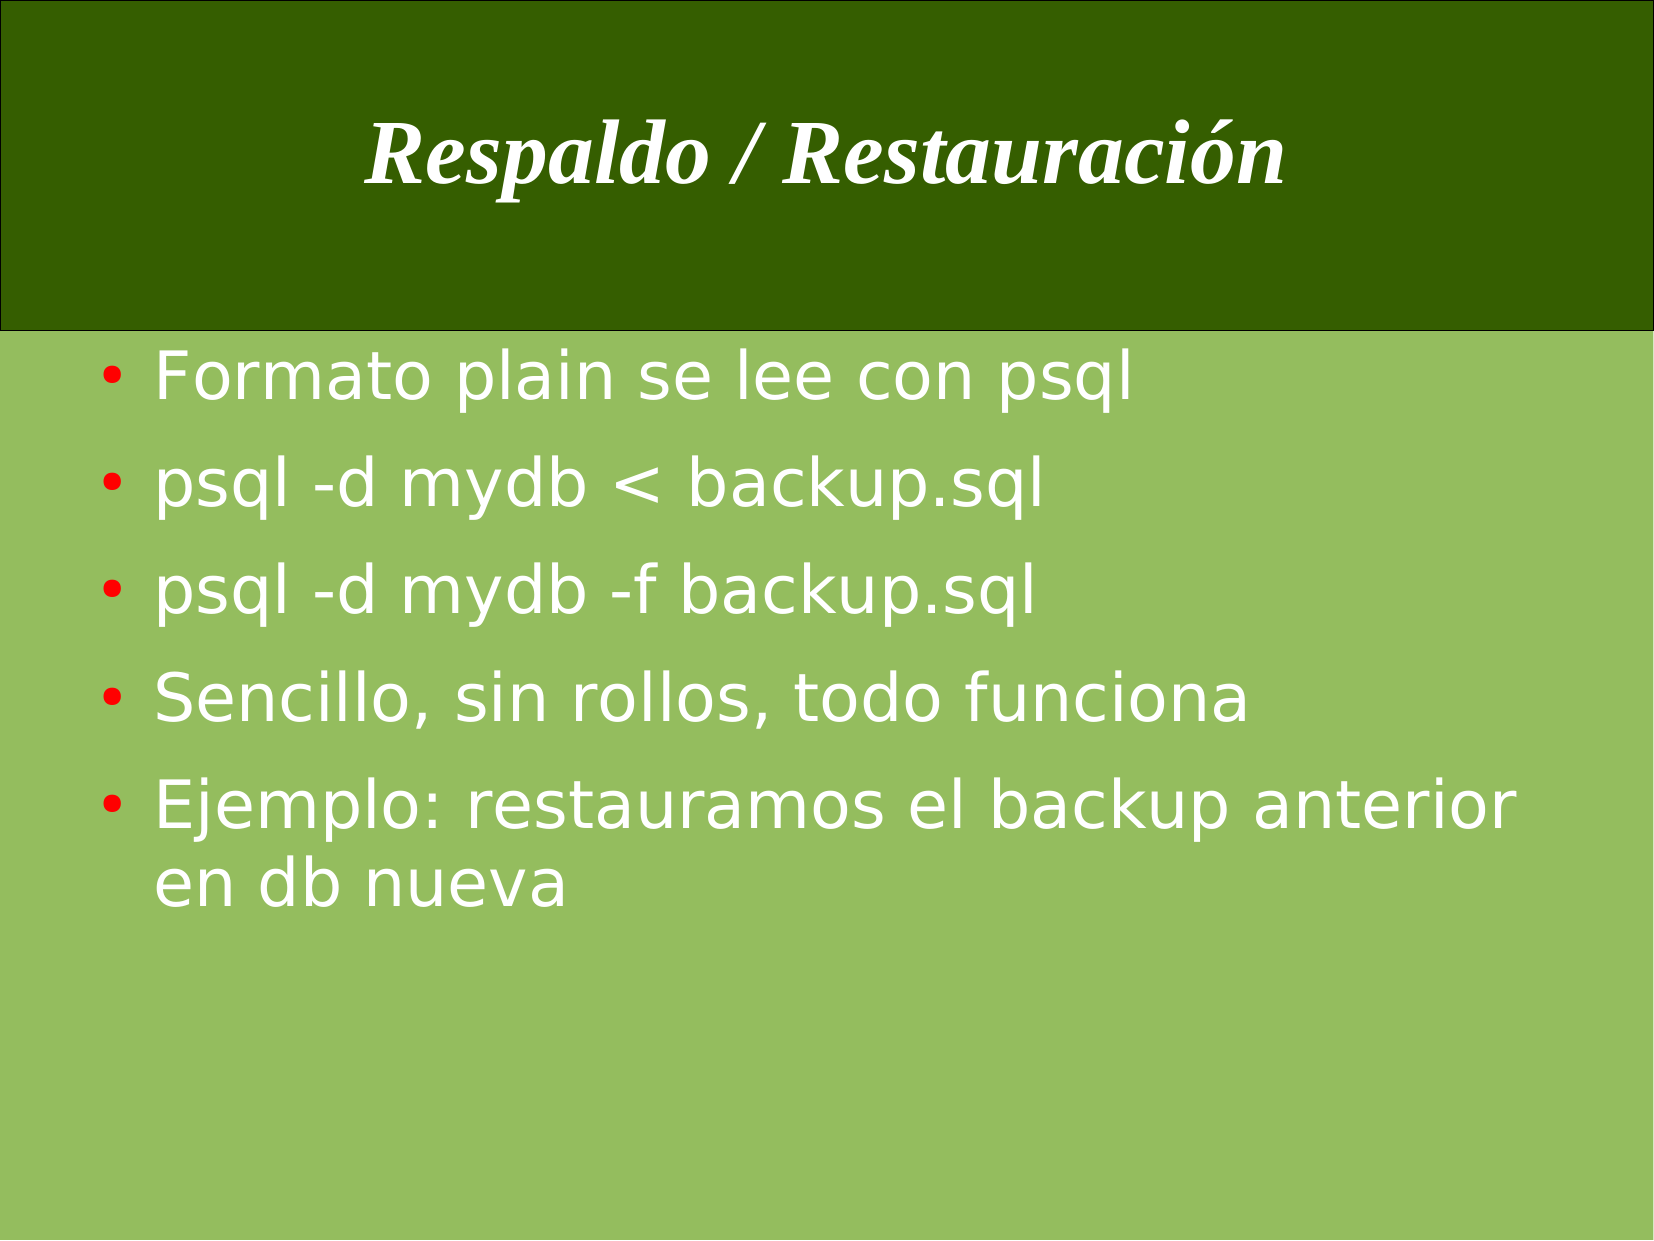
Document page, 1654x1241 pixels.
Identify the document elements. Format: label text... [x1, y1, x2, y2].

title Respaldo / Restauración [82, 49, 1571, 257]
list Formato plain se lee con psql psql -d mydb < backup.sql psql -d mydb -f backup.sql Sencillo, sin rollos, todo funciona Ejemplo: restauramos el backup anterior en db nueva [82, 337, 1571, 1057]
